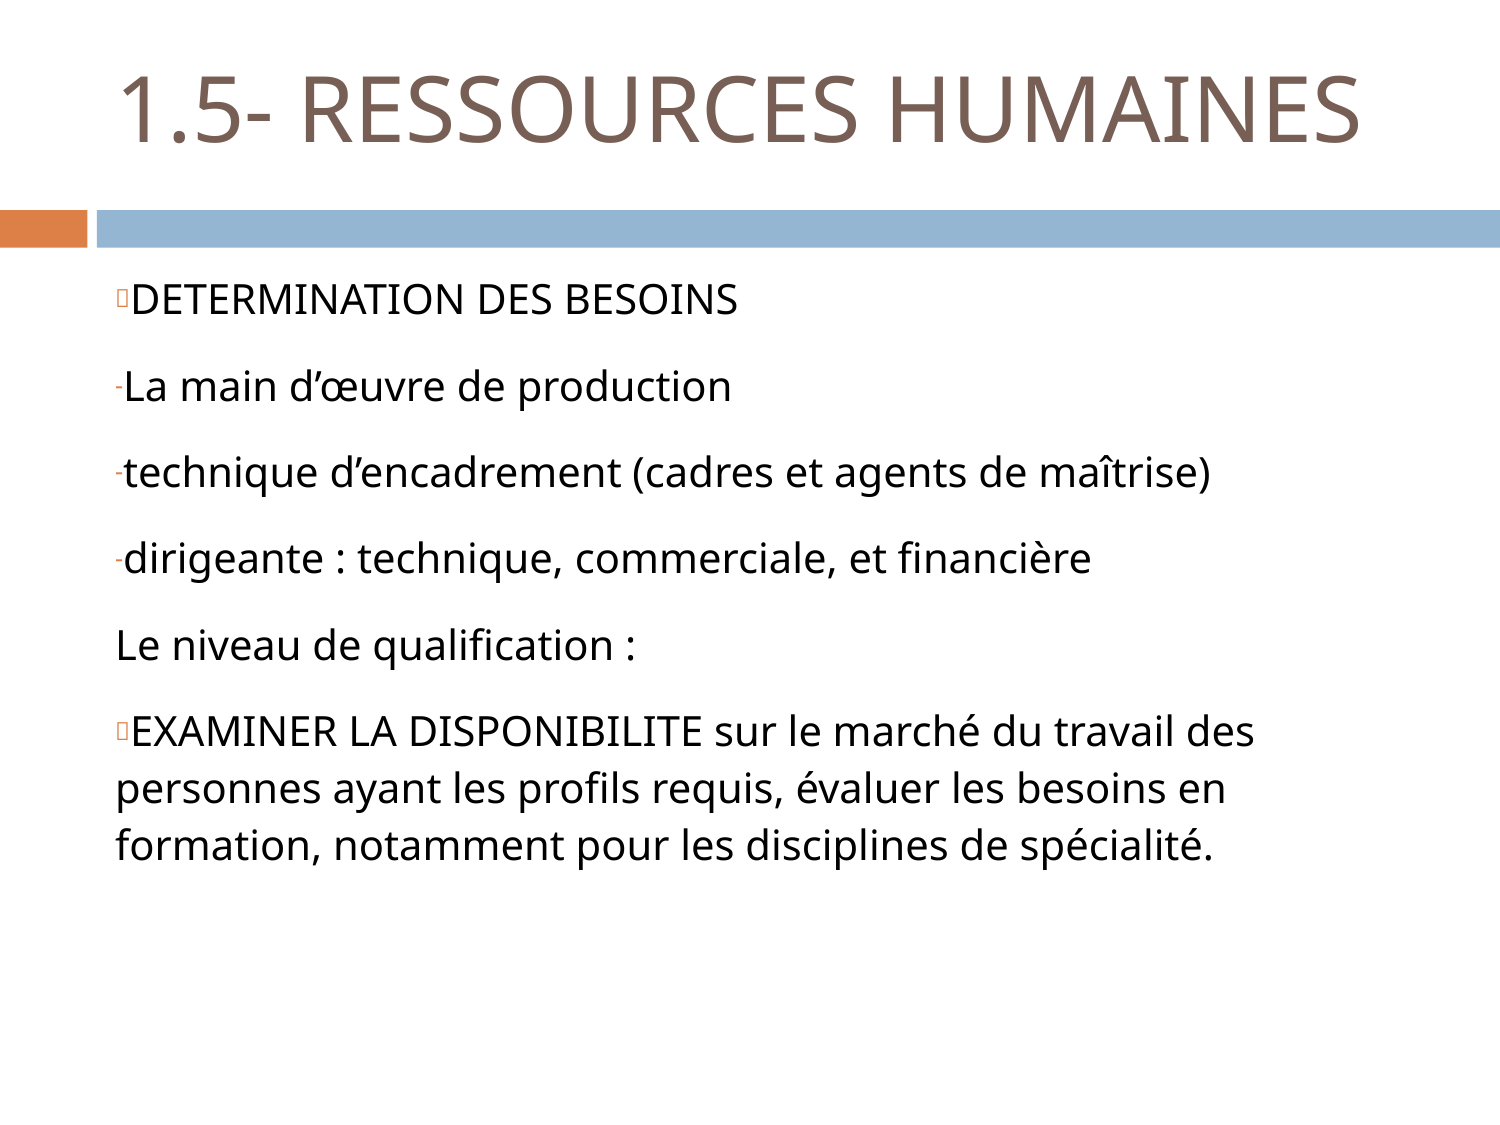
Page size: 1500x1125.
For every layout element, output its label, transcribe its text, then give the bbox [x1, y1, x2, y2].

title 1.5- RESSOURCES HUMAINES [100, 37, 1439, 200]
list DETERMINATION DES BESOINS La main d’œuvre de production technique d’encadrement (cadres et agents de maîtrise) dirigeante : technique, commerciale, et financière Le niveau de qualification : EXAMINER LA DISPONIBILITE sur le marché du travail des personnes ayant les profils requis, évaluer les besoins en formation, notamment pour les disciplines de spécialité. [100, 262, 1439, 1001]
